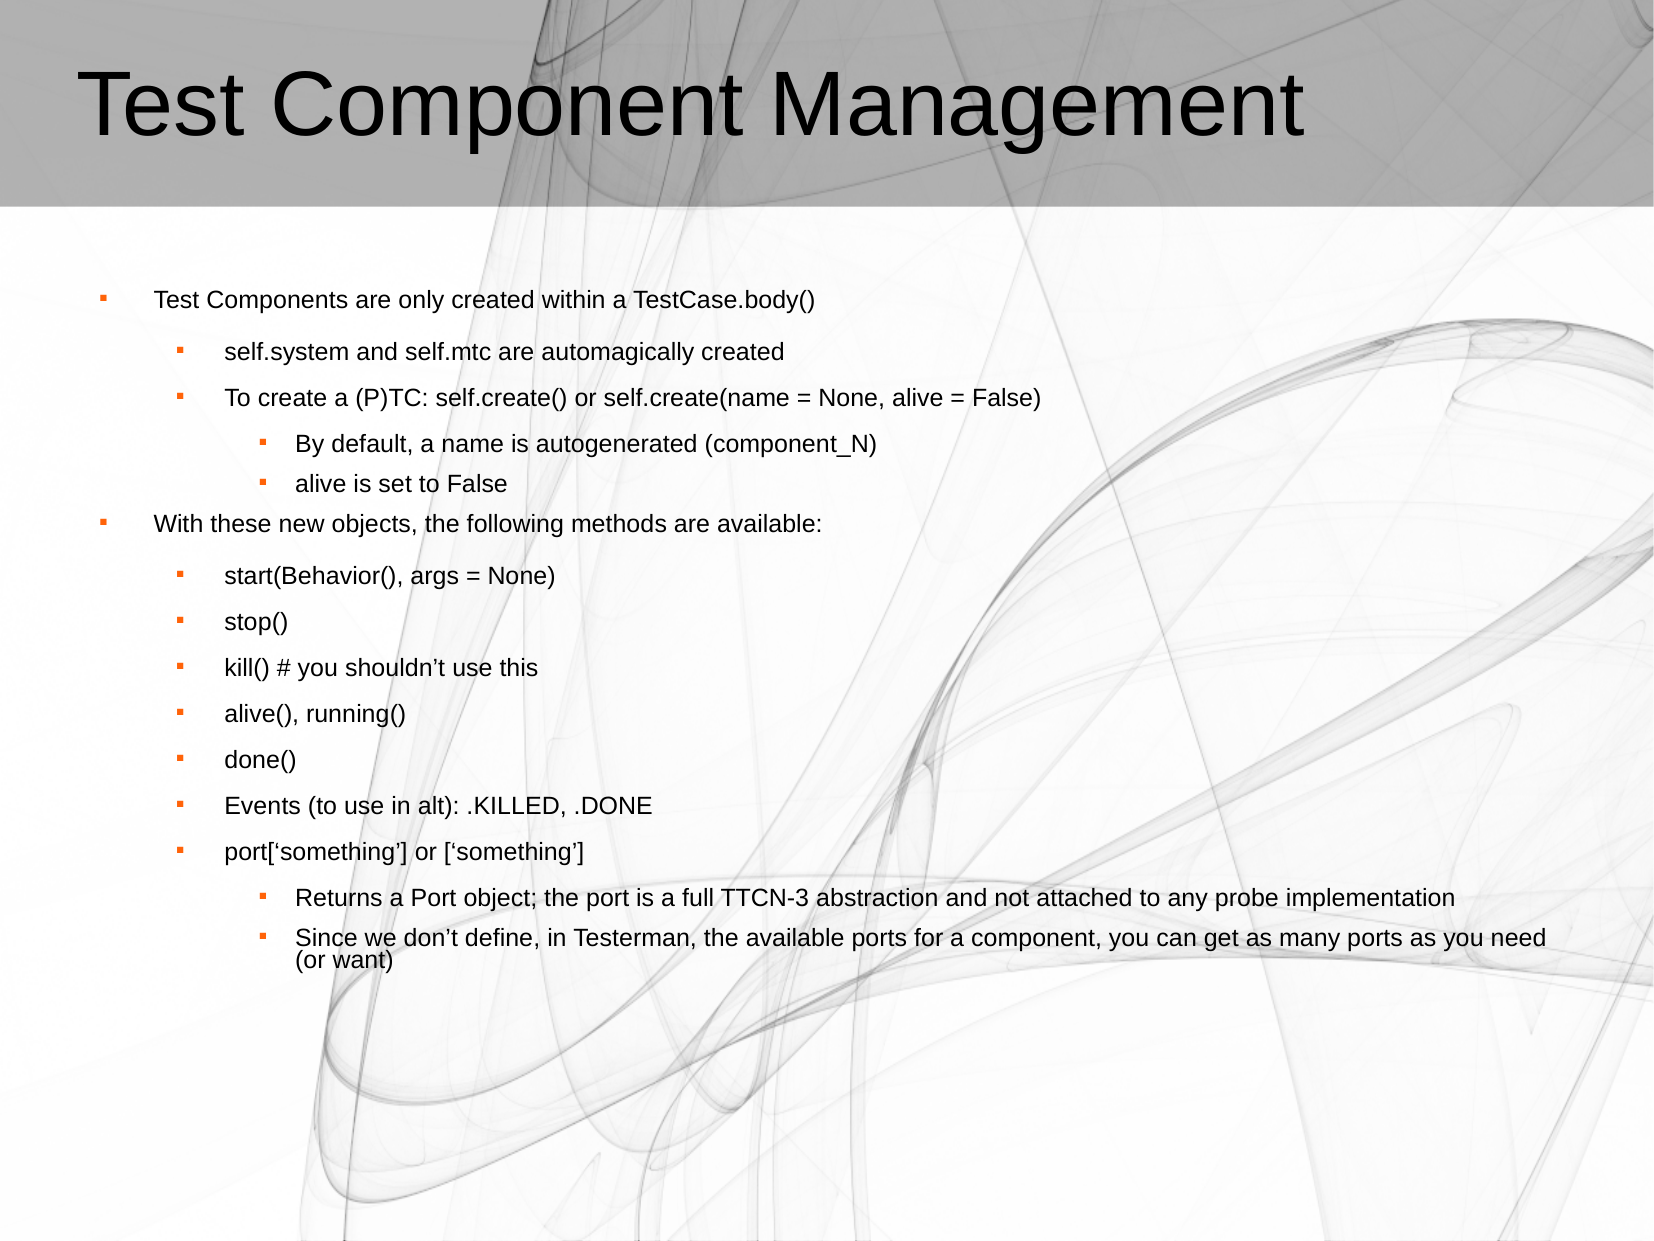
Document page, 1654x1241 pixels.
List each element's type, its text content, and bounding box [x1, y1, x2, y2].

list Test Components are only created within a TestCase.body() self.system and self.mtc are automagically created To create a (P)TC: self.create() or self.create(name = None, alive = False) By default, a name is autogenerated (component_N) alive is set to False With these new objects, the following methods are available: start(Behavior(), args = None) stop() kill() # you shouldn’t use this alive(), running() done() Events (to use in alt): .KILLED, .DONE port[‘something’] or [‘something’] Returns a Port object; the port is a full TTCN-3 abstraction and not attached to any probe implementation Since we don’t define, in Testerman, the available ports for a component, you can get as many ports as you need (or want) [82, 290, 1571, 1182]
title Test Component Management [76, 7, 1565, 200]
